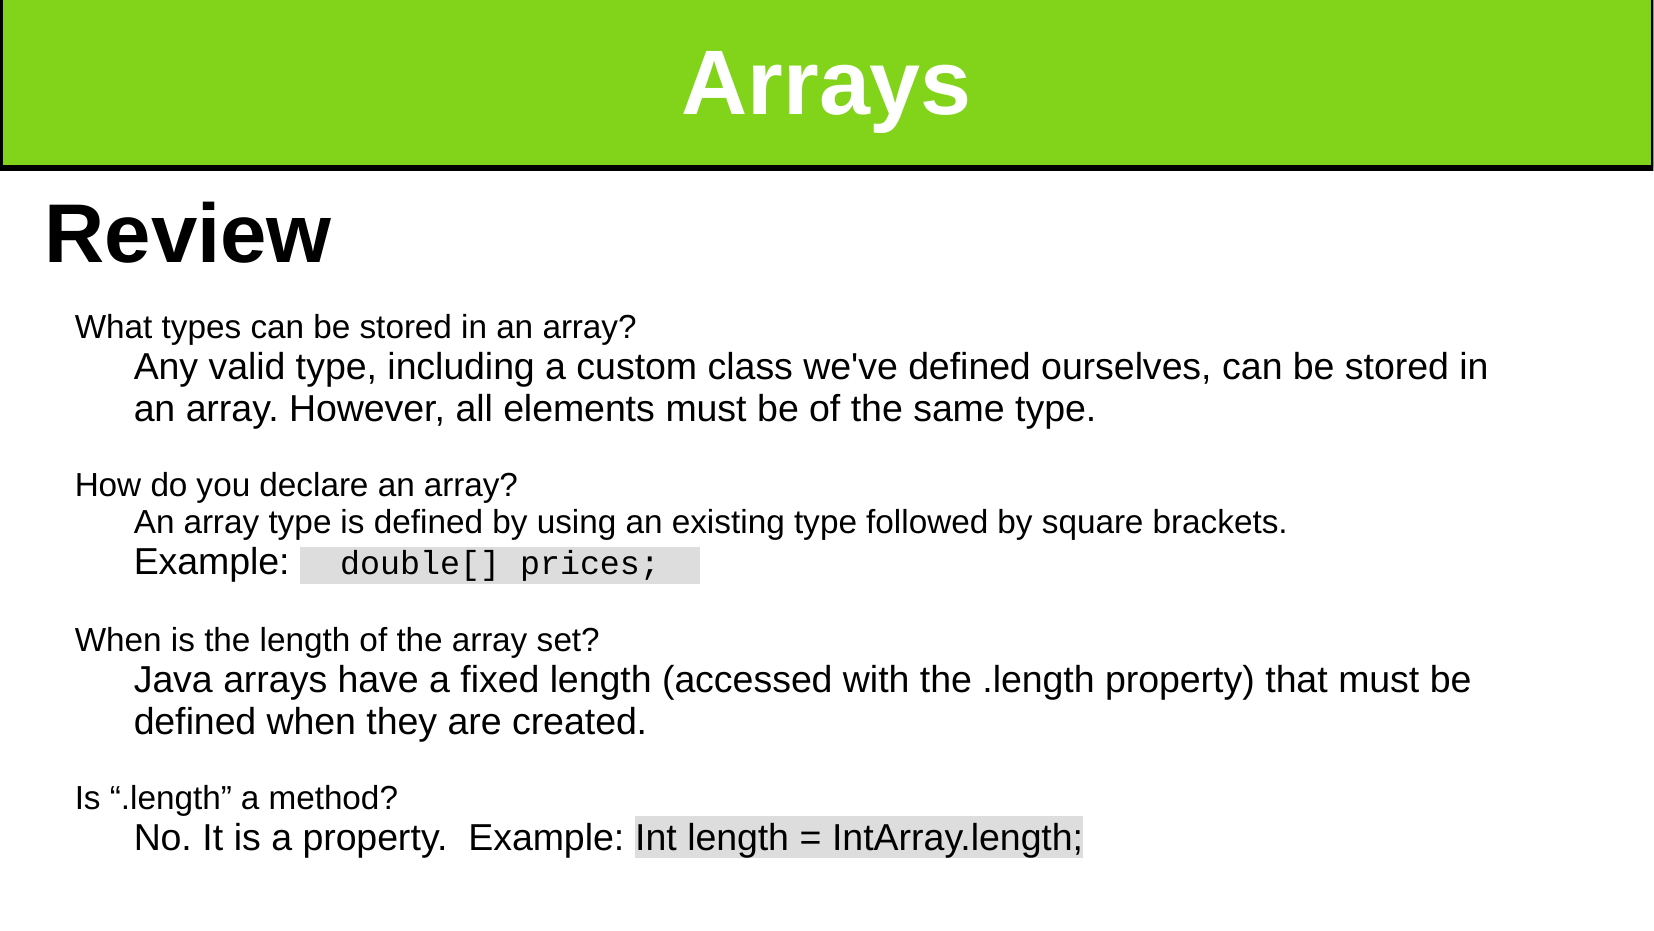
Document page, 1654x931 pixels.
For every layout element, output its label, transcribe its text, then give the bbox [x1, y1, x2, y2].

text_box Review [29, 179, 675, 288]
text_box What types can be stored in an array? Any valid type, including a custom class we've defined ourselves, can be stored in an array. However, all elements must be of the same type. How do you declare an array? An array type is defined by using an existing type followed by square brackets. Example: double[] prices; When is the length of the array set? Java arrays have a fixed length (accessed with the .length property) that must be defined when they are created. Is “.length” a method? No. It is a property. Example: Int length = IntArray.length; [59, 300, 1531, 865]
title Arrays [0, 0, 1654, 169]
